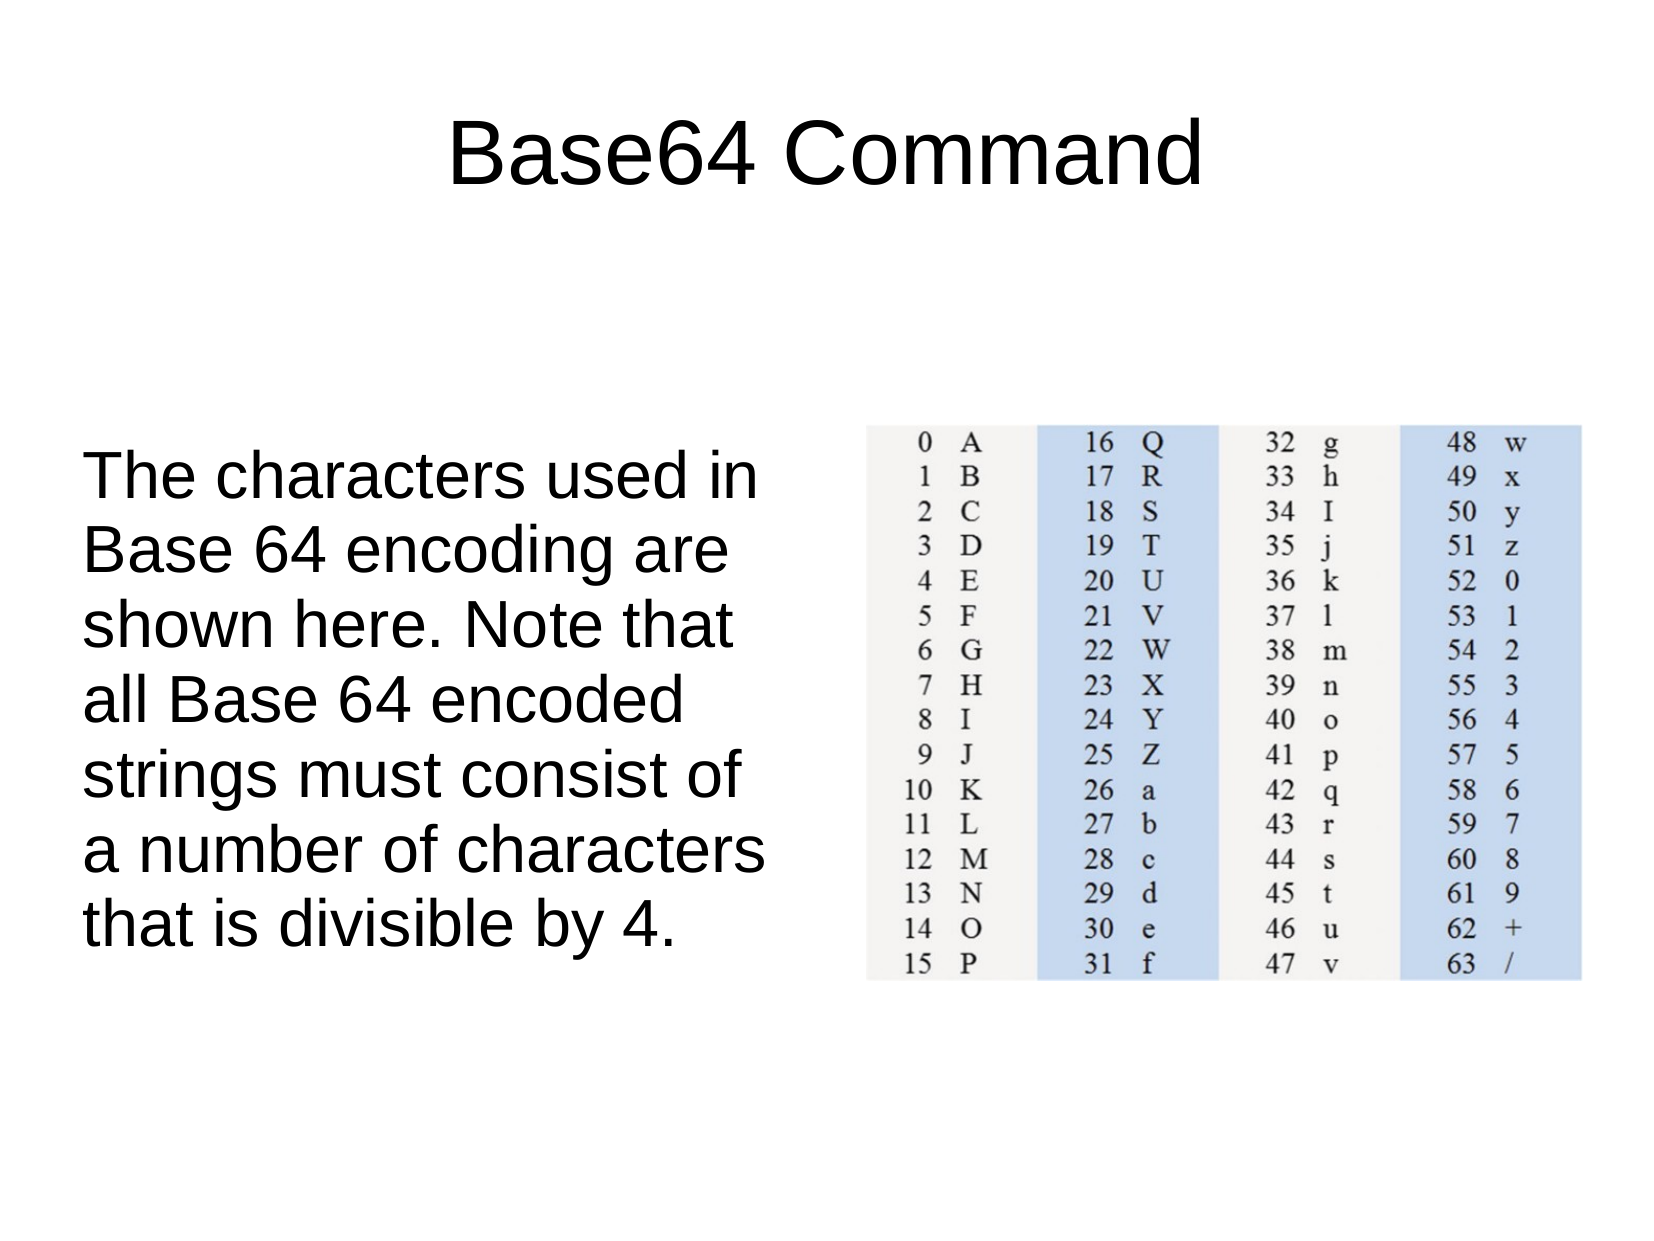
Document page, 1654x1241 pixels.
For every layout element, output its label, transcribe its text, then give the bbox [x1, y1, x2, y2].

subtitle The characters used in Base 64 encoding are shown here. Note that all Base 64 encoded strings must consist of a number of characters that is divisible by 4. [82, 290, 1571, 1109]
picture [866, 424, 1583, 981]
title Base64 Command [82, 49, 1571, 257]
